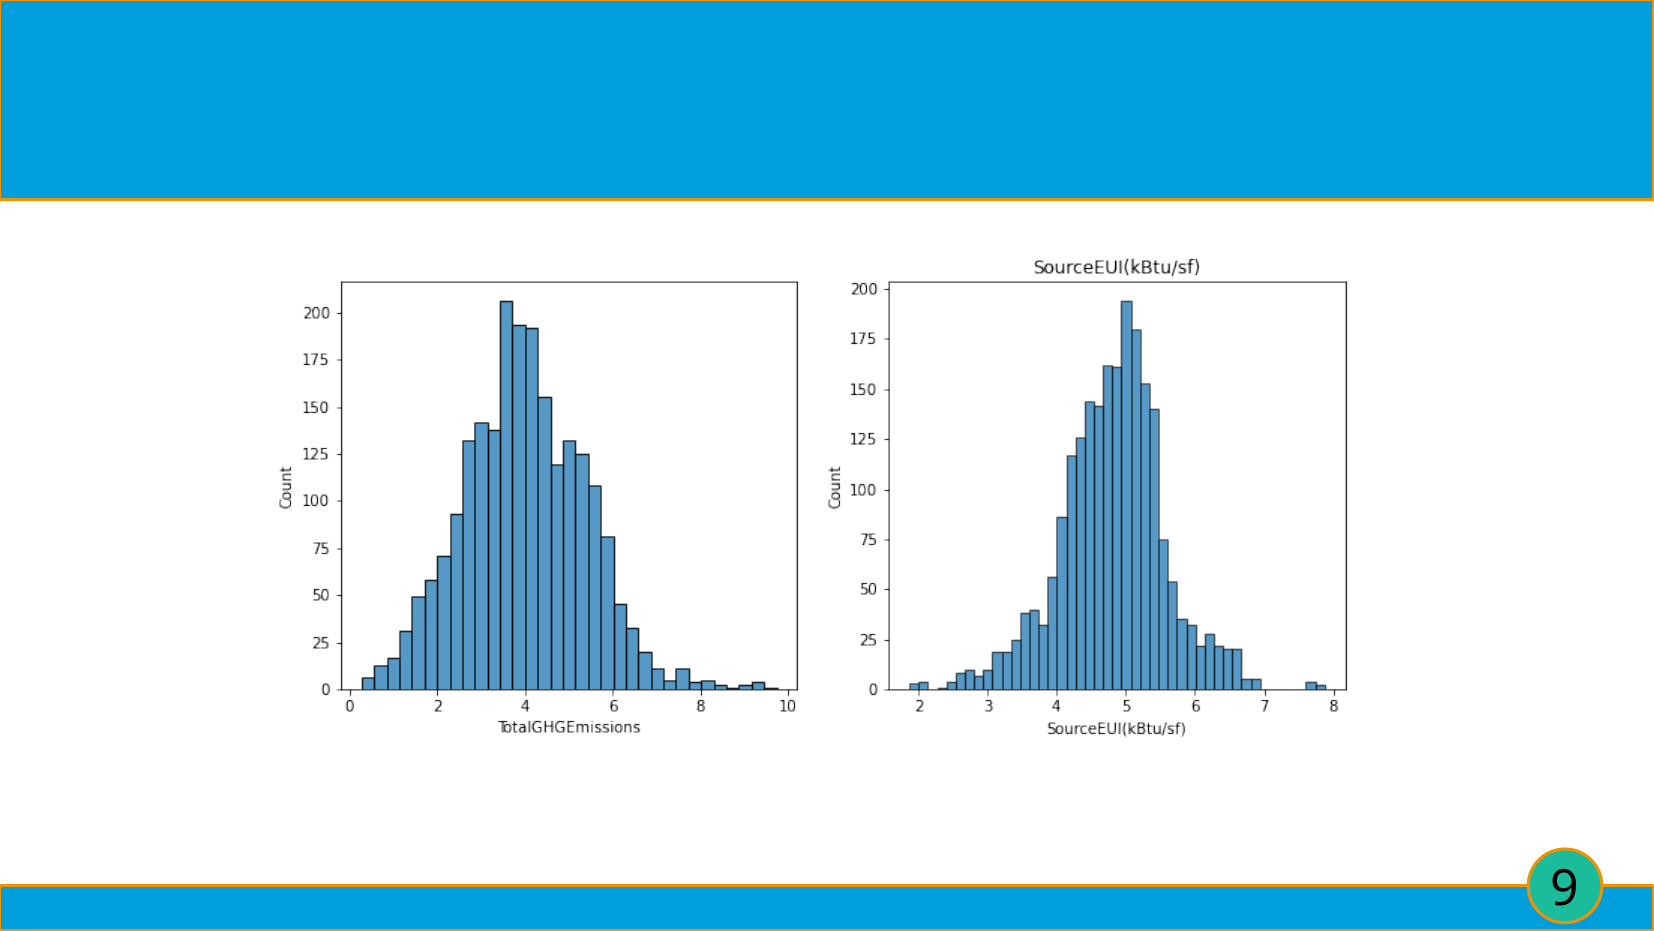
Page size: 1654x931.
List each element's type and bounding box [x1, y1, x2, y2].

picture [179, 217, 1475, 758]
